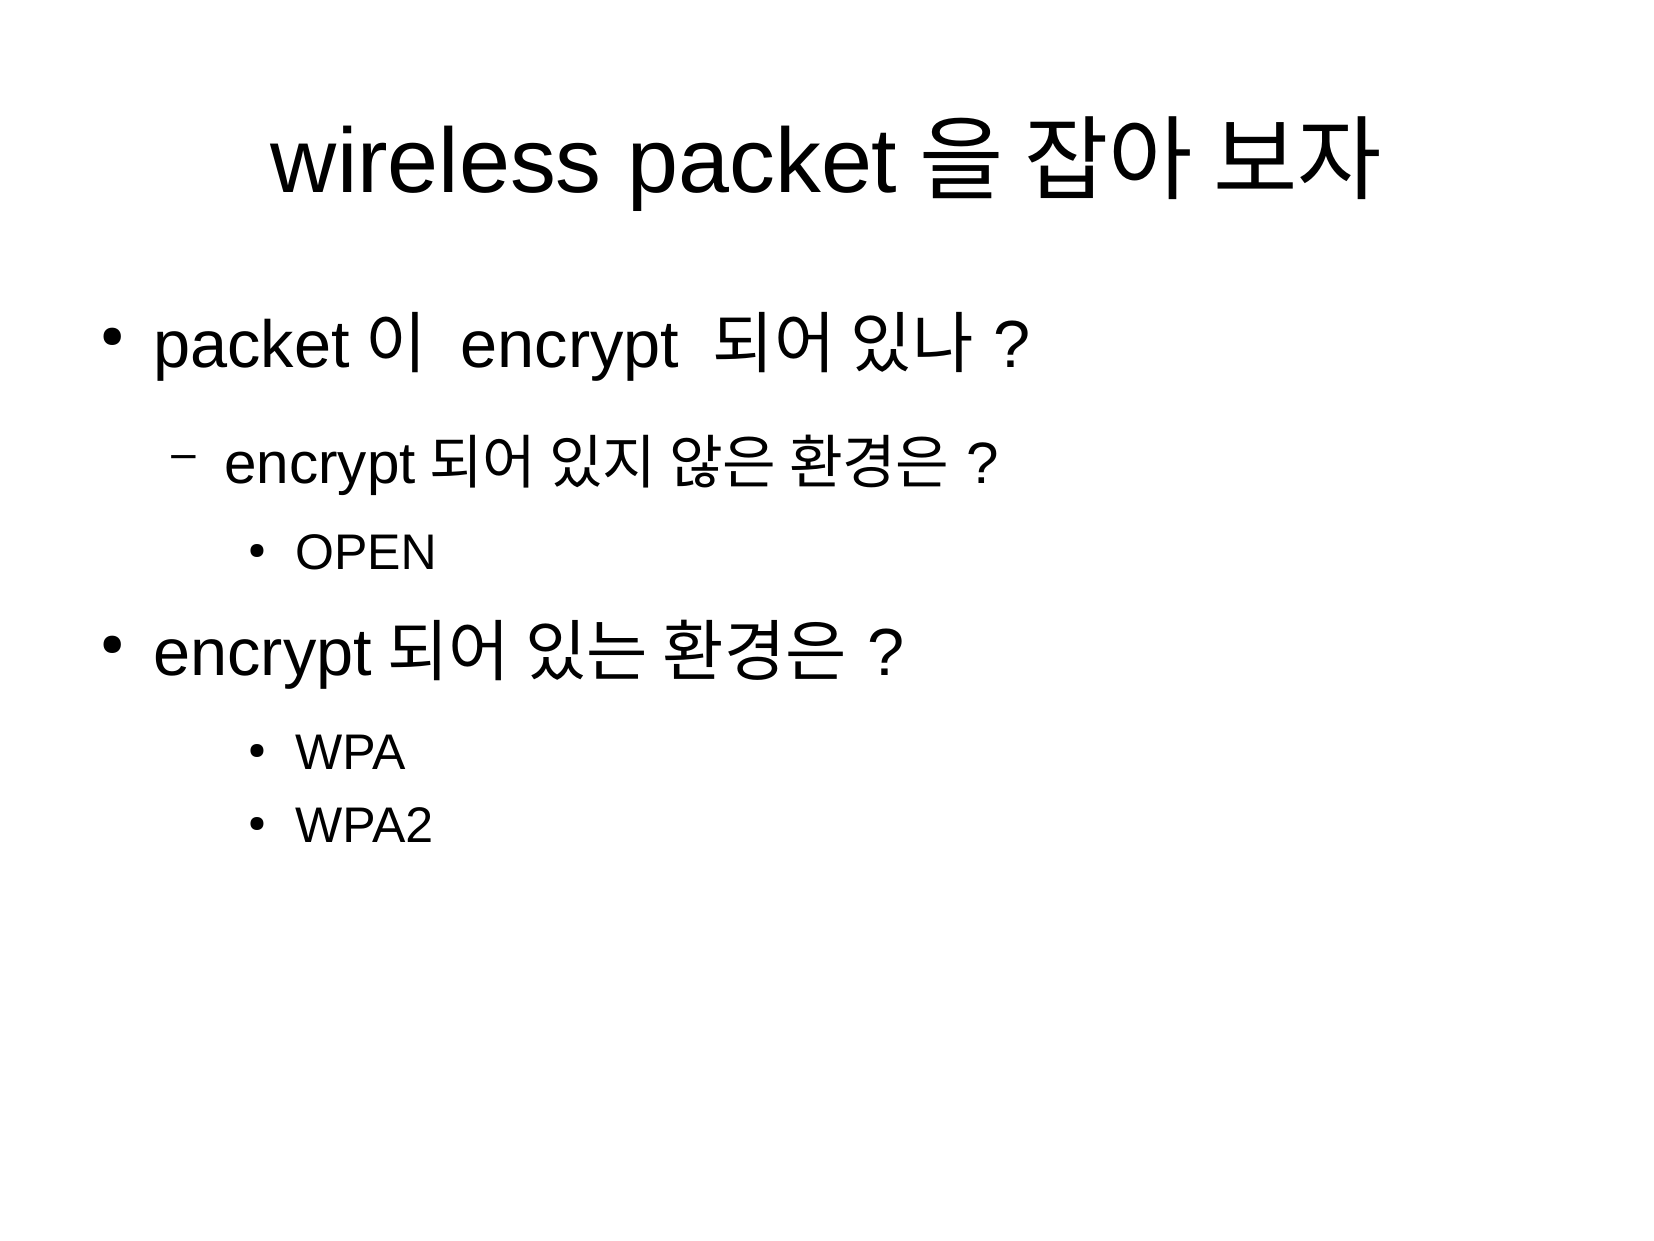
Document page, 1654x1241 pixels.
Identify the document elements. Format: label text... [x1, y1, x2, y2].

title wireless packet을 잡아 보자 [82, 49, 1571, 257]
list packet이 encrypt 되어 있나? encrypt되어 있지 않은 환경은? OPEN encrypt되어 있는 환경은? WPA WPA2 [82, 290, 1571, 1010]
